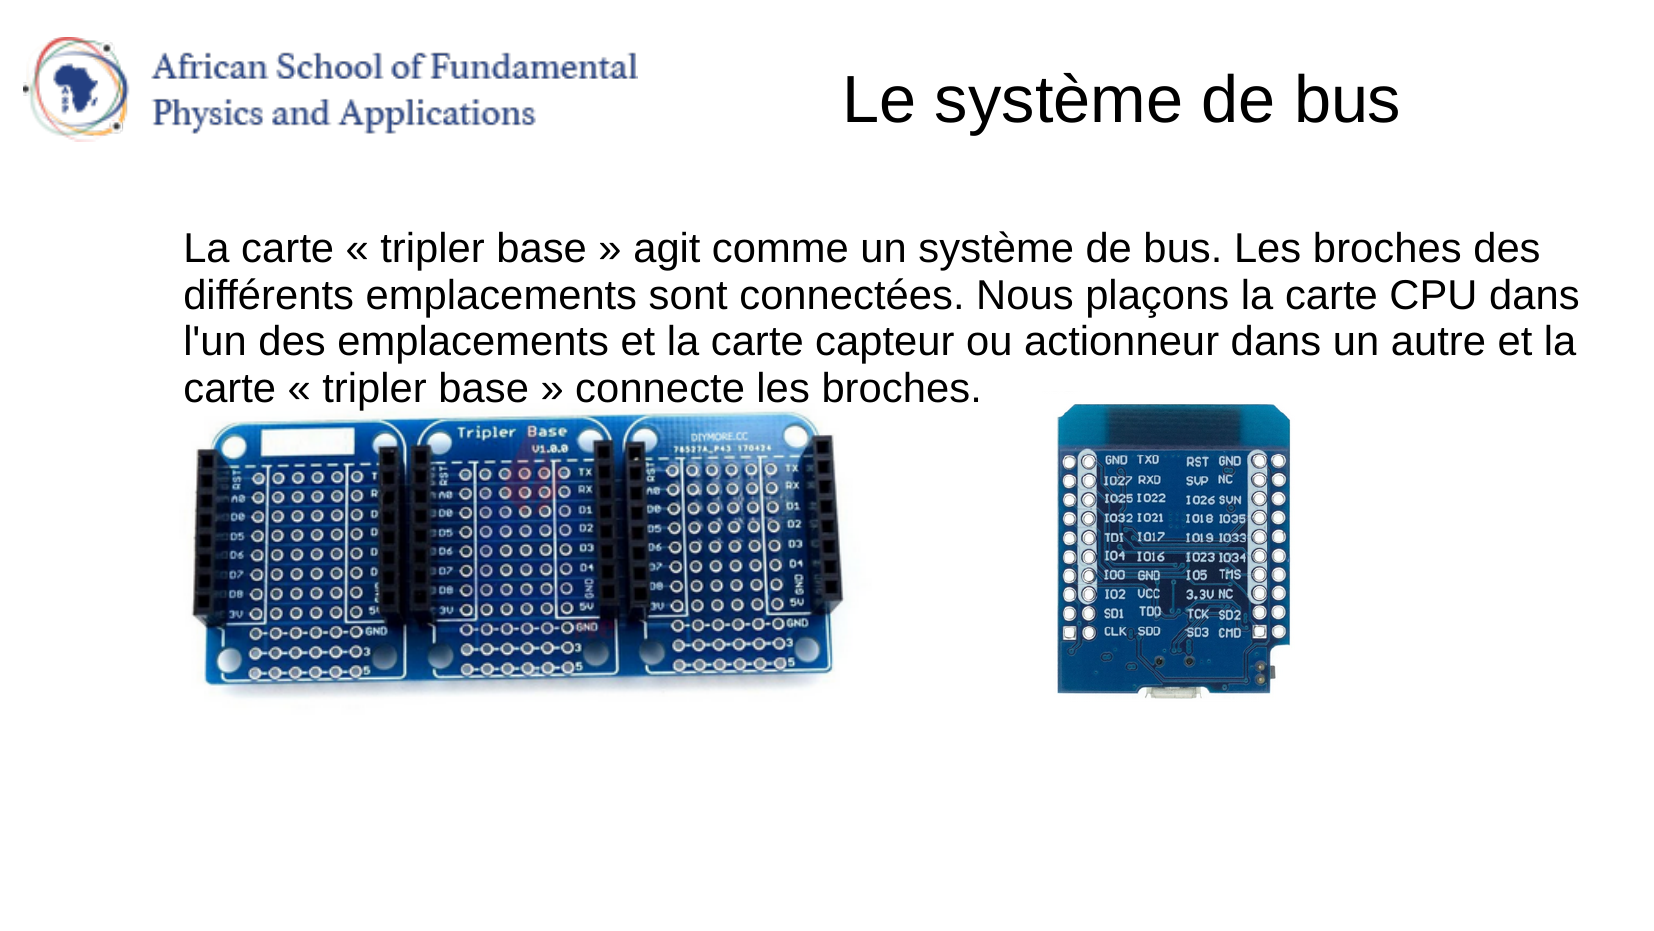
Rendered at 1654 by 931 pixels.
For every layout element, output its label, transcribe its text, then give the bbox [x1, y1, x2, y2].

title Le système de bus [635, 21, 1610, 177]
list La carte « tripler base » agit comme un système de bus. Les broches des différents emplacements sont connectées. Nous plaçons la carte CPU dans l'un des emplacements et la carte capteur ou actionneur dans un autre et la carte « tripler base » connecte les broches. [112, 225, 1601, 765]
picture [23, 37, 635, 142]
